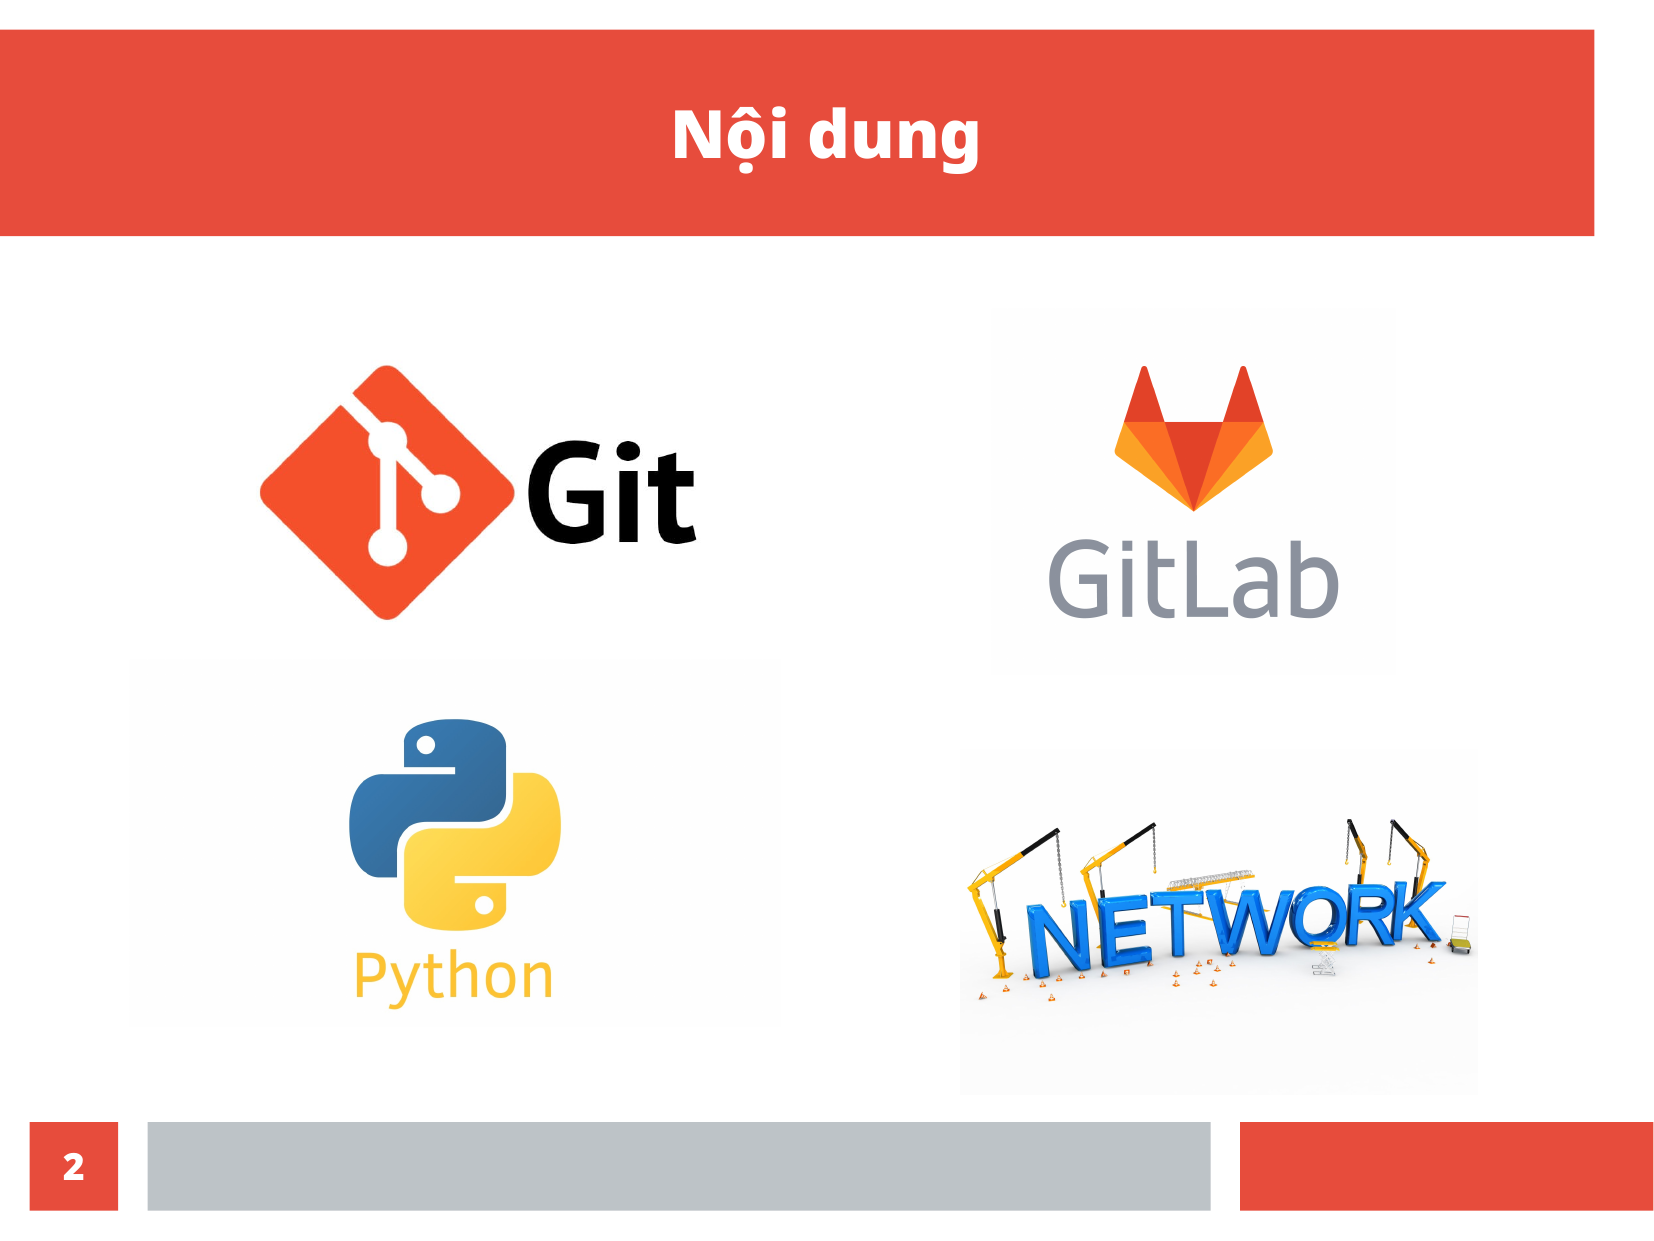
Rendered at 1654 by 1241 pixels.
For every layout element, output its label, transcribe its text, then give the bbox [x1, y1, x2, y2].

picture [960, 749, 1478, 1096]
picture [991, 308, 1396, 676]
title Nội dung [59, 59, 1595, 207]
picture [129, 659, 781, 1027]
picture [245, 339, 736, 646]
